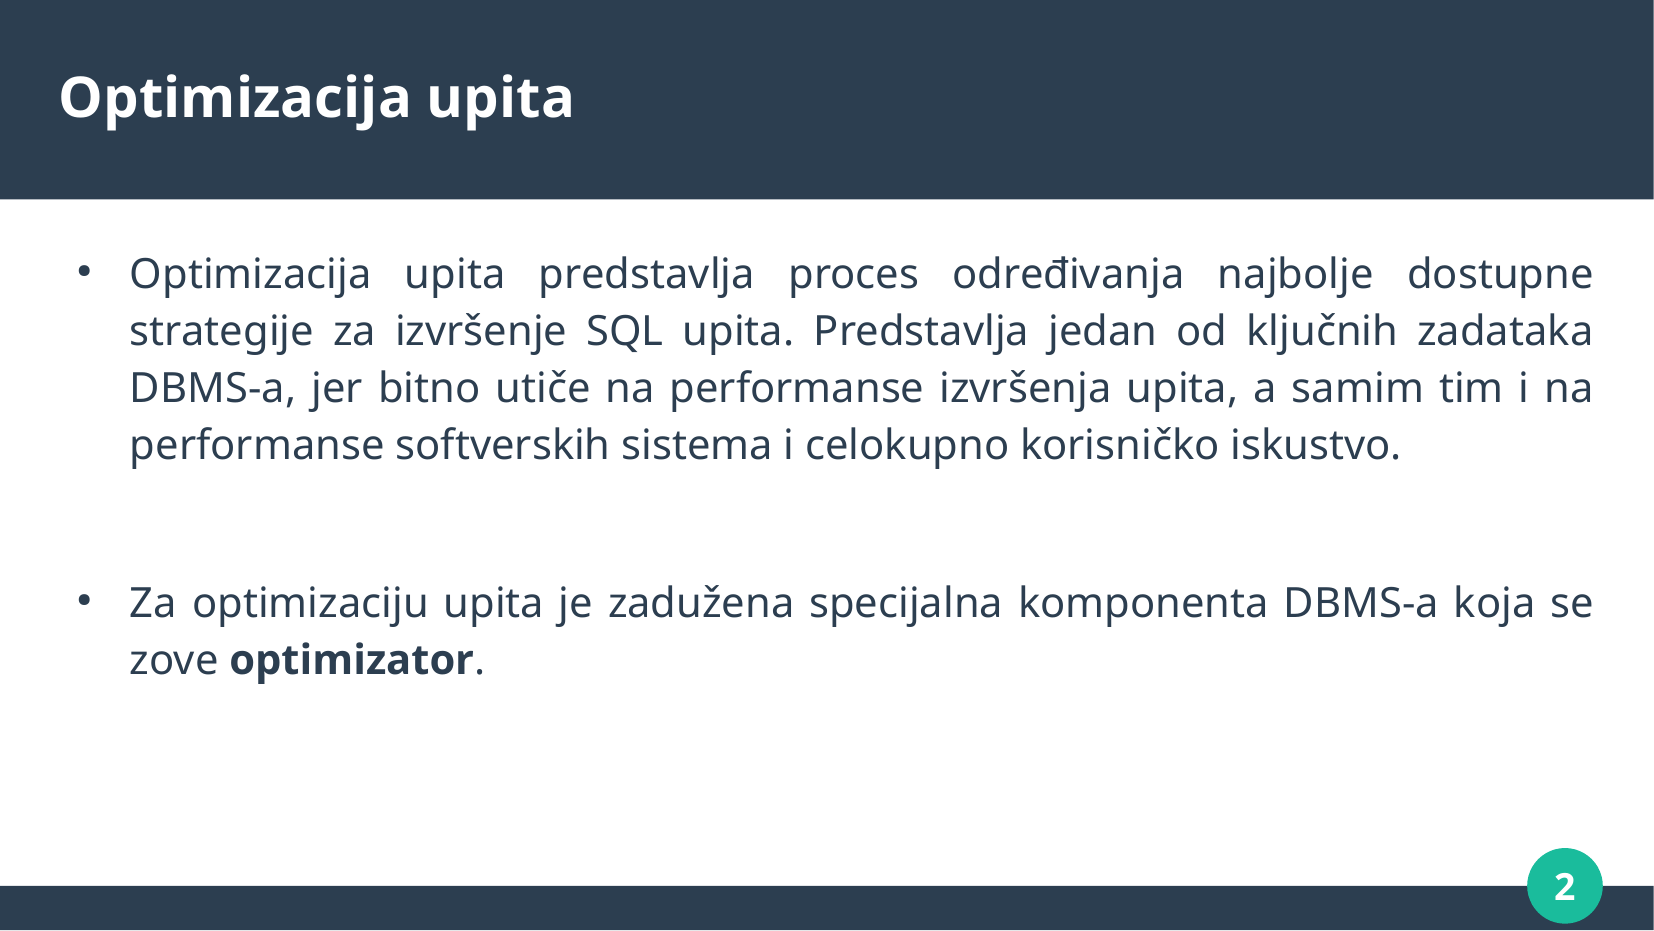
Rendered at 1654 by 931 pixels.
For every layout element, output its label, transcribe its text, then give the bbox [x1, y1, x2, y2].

title Optimizacija upita [59, 37, 1595, 156]
list Optimizacija upita predstavlja proces određivanja najbolje dostupne strategije za izvršenje SQL upita. Predstavlja jedan od ključnih zadataka DBMS-a, jer bitno utiče na performanse izvršenja upita, a samim tim i na performanse softverskih sistema i celokupno korisničko iskustvo. Za optimizaciju upita je zadužena specijalna komponenta DBMS-a koja se zove optimizator. [59, 243, 1595, 864]
